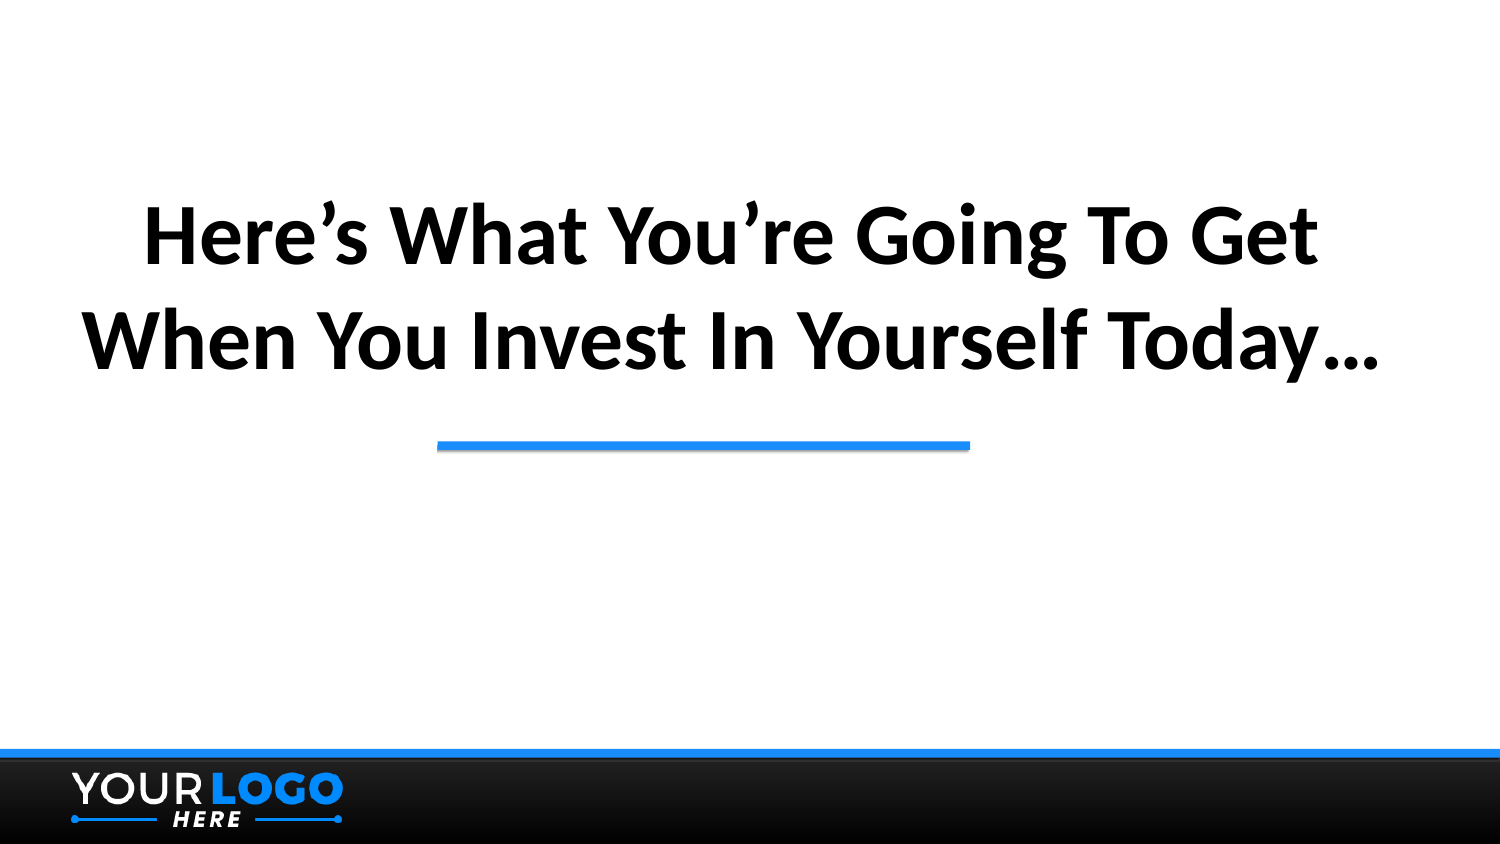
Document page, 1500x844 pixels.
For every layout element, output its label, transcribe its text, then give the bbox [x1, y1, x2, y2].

text_box Here’s What You’re Going To Get When You Invest In Yourself Today… [47, 169, 1417, 395]
picture [66, 766, 346, 831]
text_box [437, 441, 971, 450]
